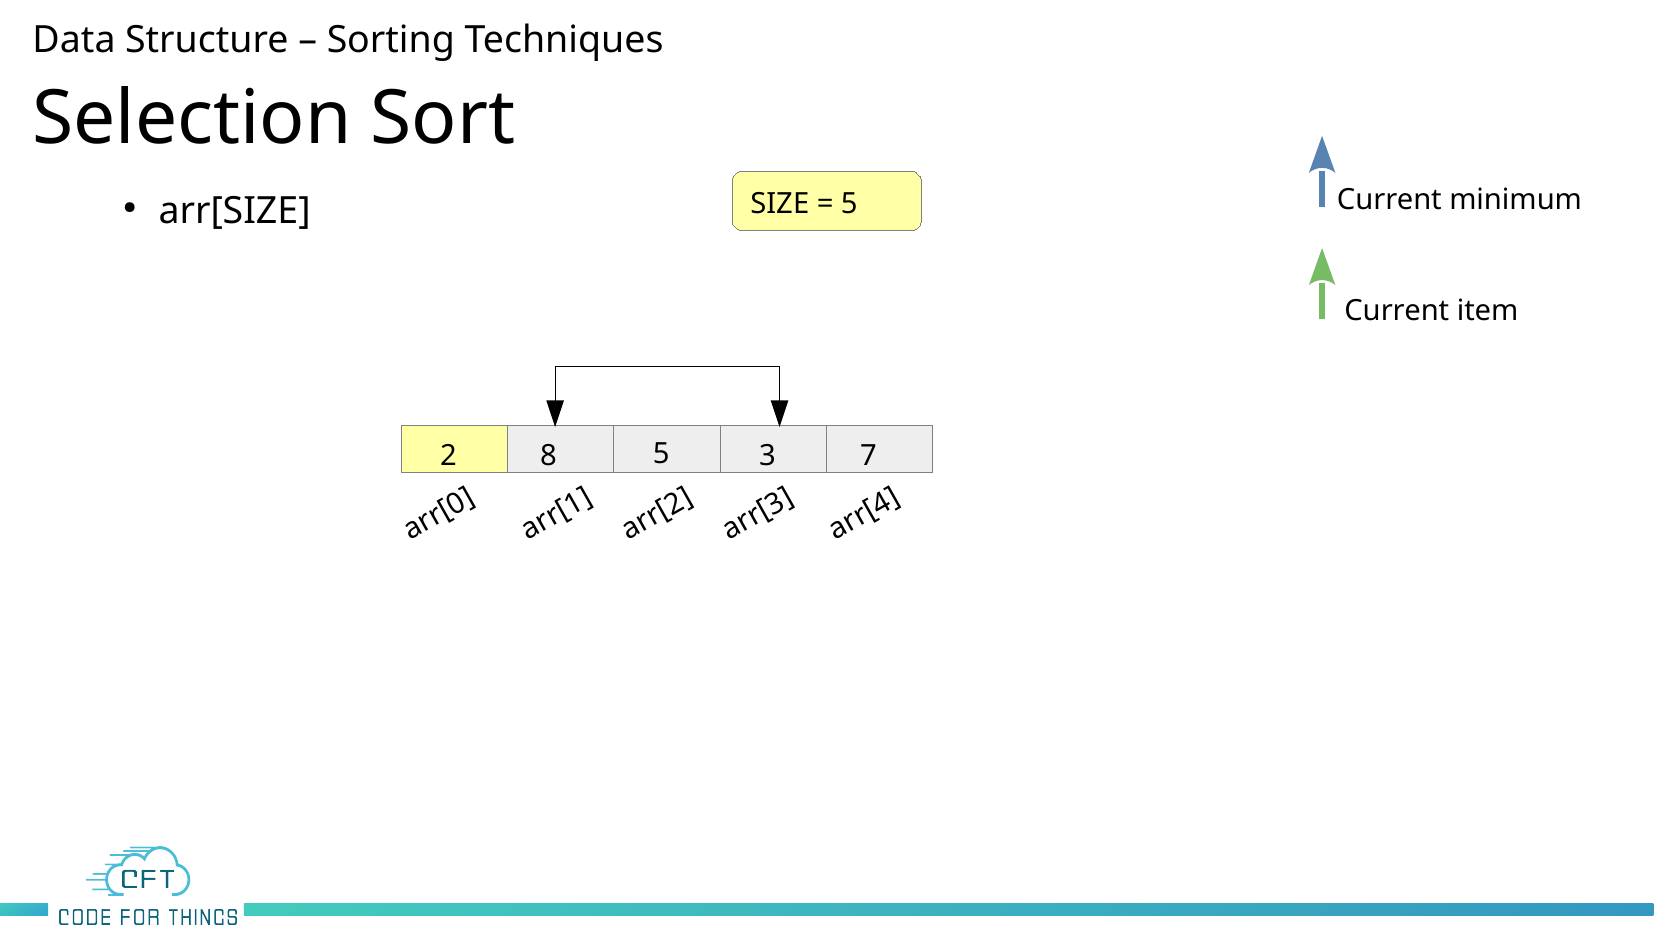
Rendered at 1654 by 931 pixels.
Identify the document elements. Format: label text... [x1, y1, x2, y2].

text_box arr[2] [596, 475, 733, 566]
title Data Structure – Sorting Techniques Selection Sort [32, 12, 1184, 166]
text_box [401, 425, 554, 473]
picture [59, 846, 237, 925]
text_box Current minimum [1322, 171, 1611, 221]
text_box arr[SIZE] [108, 176, 353, 243]
text_box 8 [525, 427, 593, 477]
text_box SIZE = 5 [735, 175, 916, 225]
text_box [724, 425, 779, 473]
text_box arr[4] [806, 450, 957, 587]
text_box 7 [845, 427, 912, 477]
text_box 5 [638, 425, 724, 475]
text_box arr[3] [696, 450, 839, 566]
text_box [556, 425, 638, 473]
text_box [780, 425, 933, 473]
text_box [732, 171, 922, 231]
text_box arr[0] [377, 473, 519, 566]
text_box 3 [744, 427, 793, 477]
text_box Current item [1329, 281, 1545, 331]
text_box arr[1] [495, 450, 632, 587]
text_box 2 [425, 427, 492, 477]
